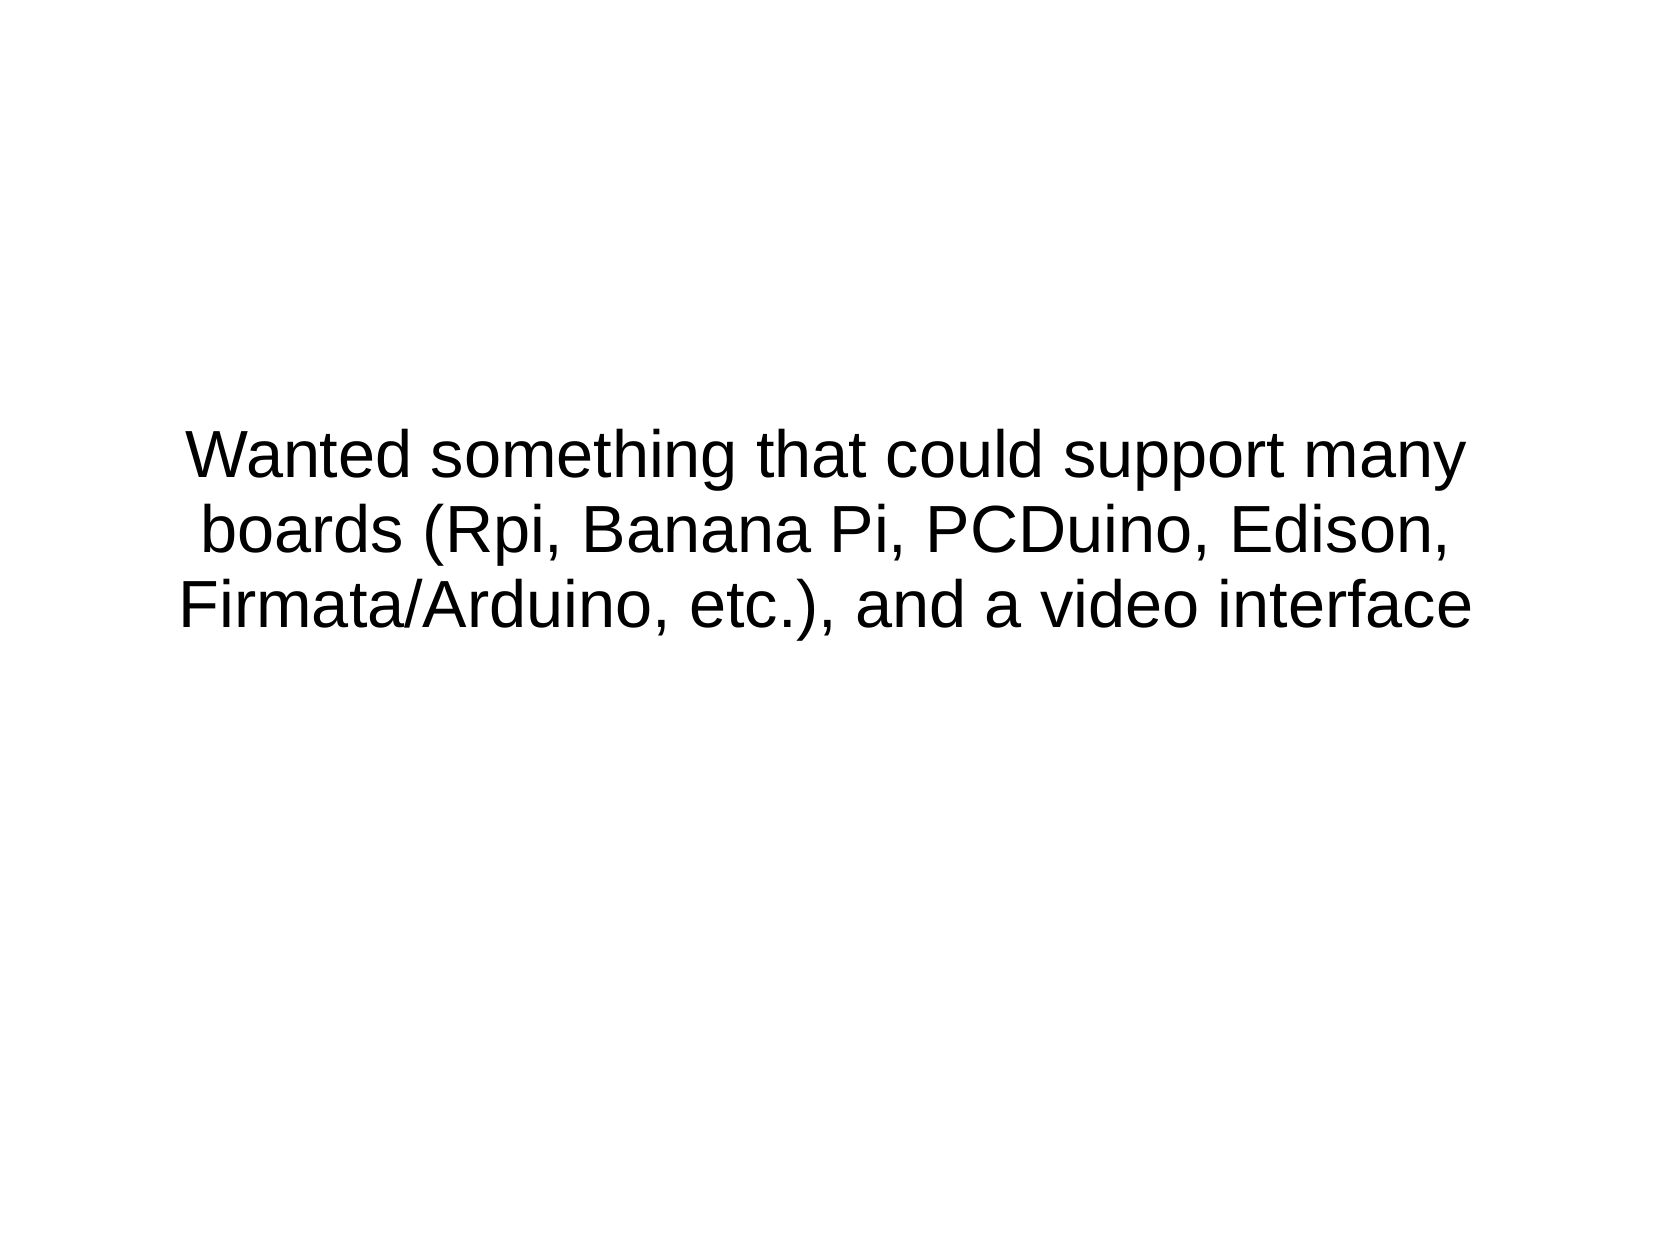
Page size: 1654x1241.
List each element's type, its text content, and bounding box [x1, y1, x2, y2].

subtitle Wanted something that could support many boards (Rpi, Banana Pi, PCDuino, Edison, Firmata/Arduino, etc.), and a video interface [82, 49, 1571, 1010]
